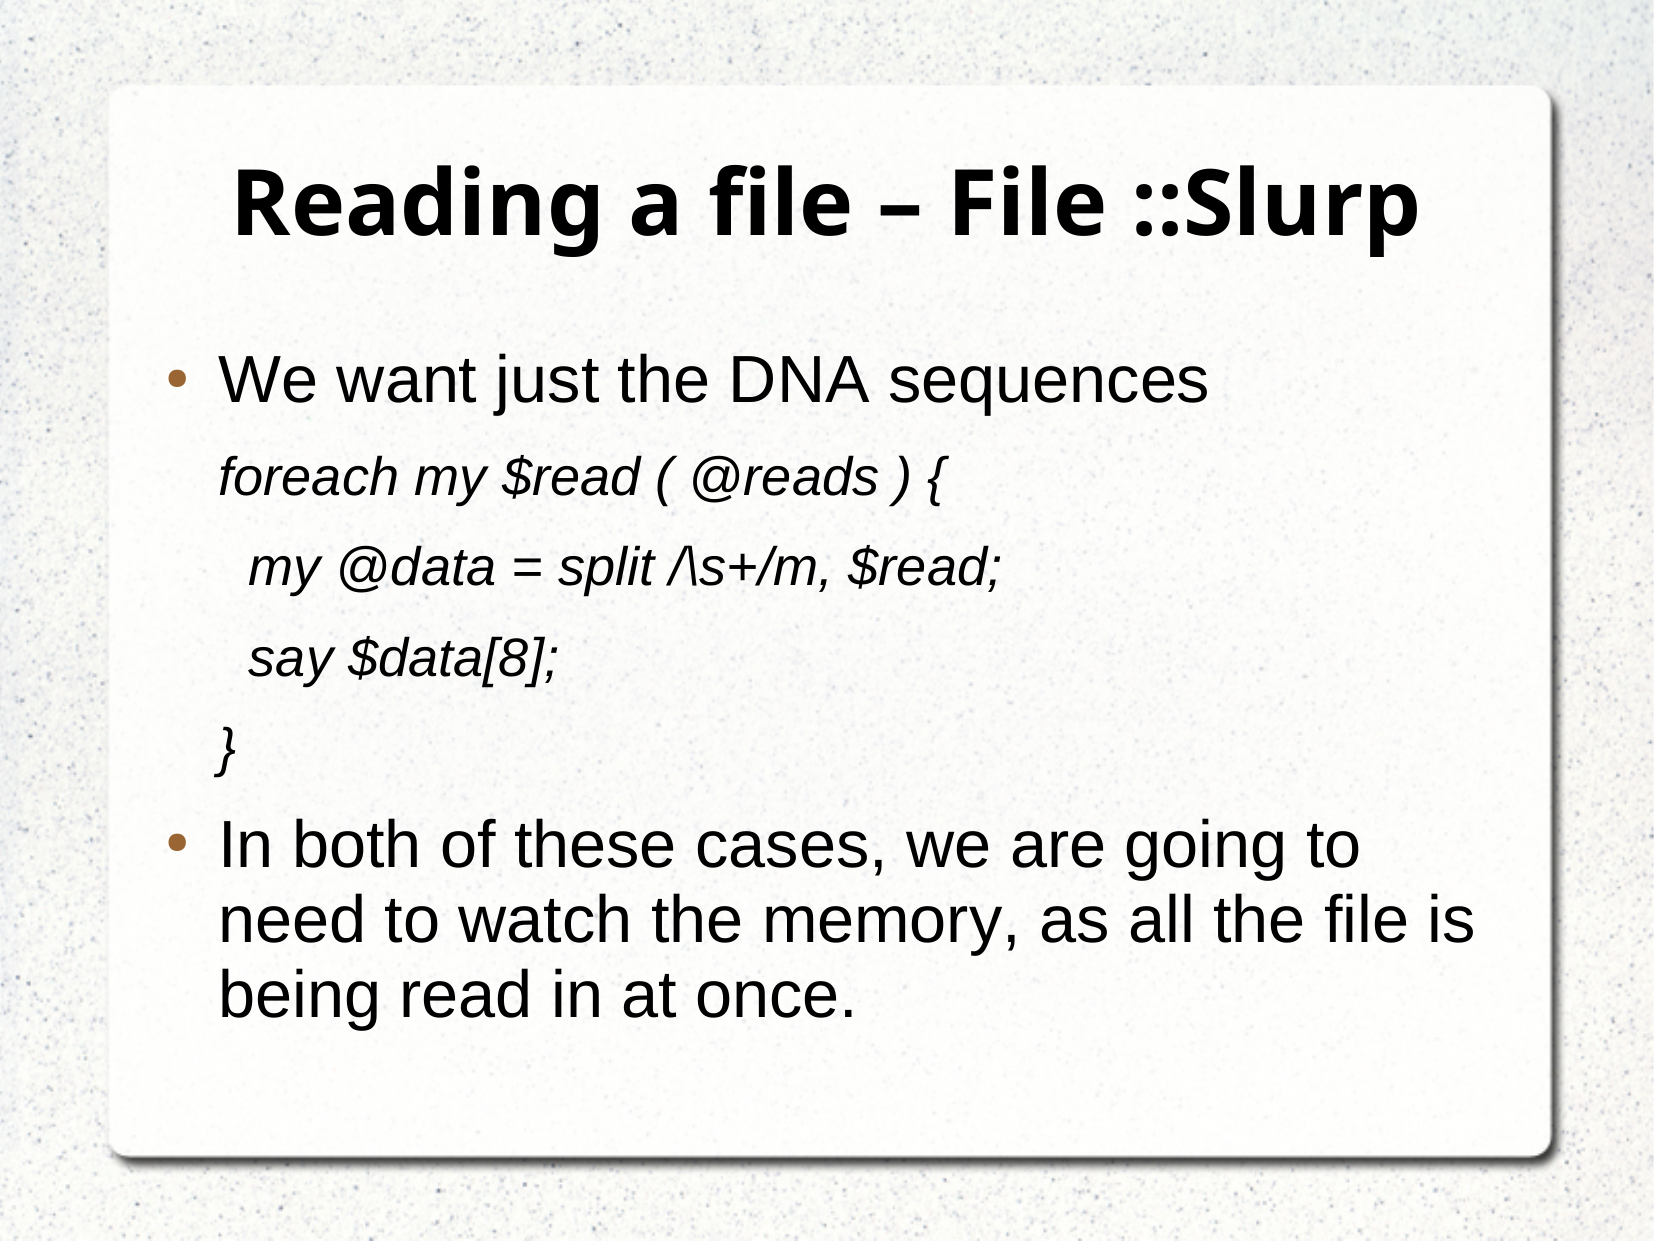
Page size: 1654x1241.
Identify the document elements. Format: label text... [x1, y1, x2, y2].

list We want just the DNA sequences foreach my $read ( @reads ) { my @data = split /\s+/m, $read; say $data[8]; } In both of these cases, we are going to need to watch the memory, as all the file is being read in at once. [147, 342, 1506, 1031]
picture [0, 0, 1654, 1241]
title Reading a file – File ::Slurp [118, 96, 1536, 304]
